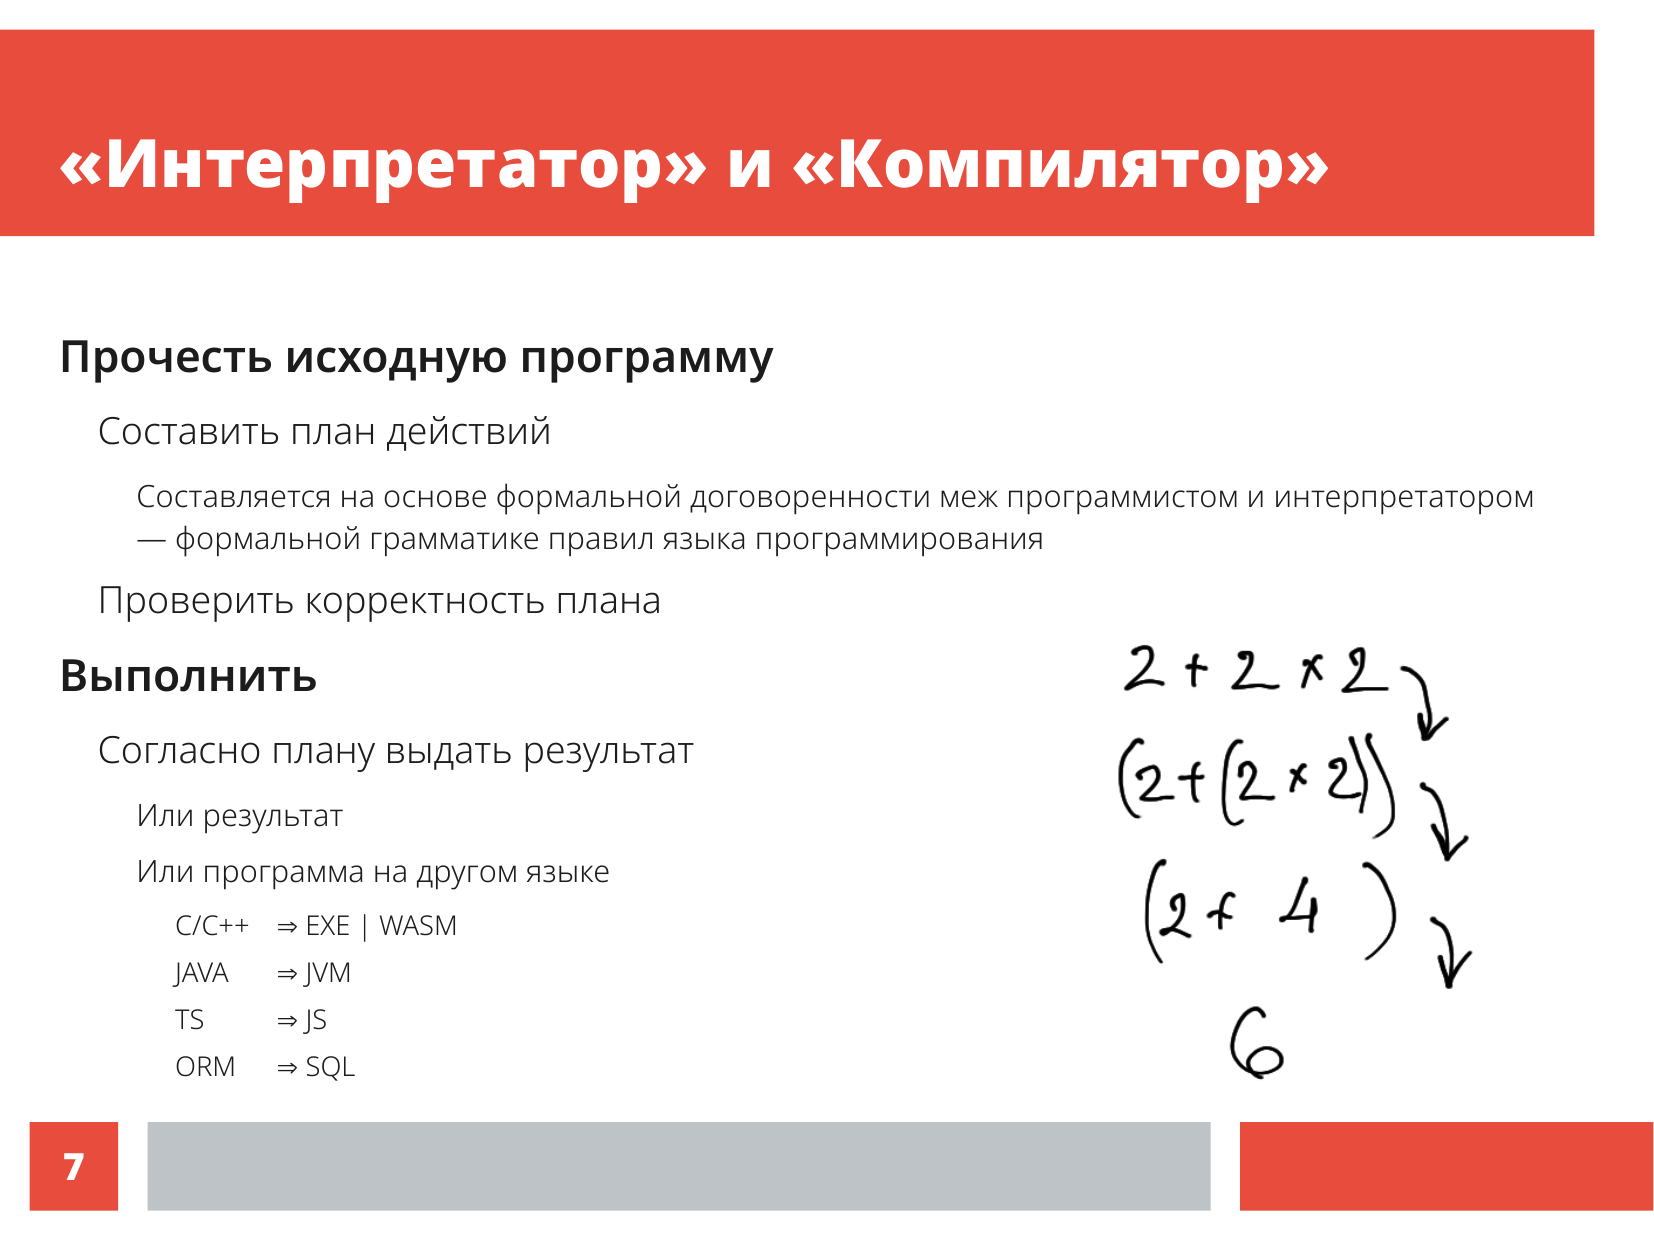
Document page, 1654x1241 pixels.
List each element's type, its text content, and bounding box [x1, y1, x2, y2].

picture [1074, 610, 1524, 1134]
list Прочесть исходную программу Составить план действий Составляется на основе формальной договоренности меж программистом и интерпретатором — формальной грамматике правил языка программирования Проверить корректность плана Выполнить Согласно плану выдать результат Или результат Или программа на другом языке C/C++ ⇒ EXE | WASM JAVA ⇒ JVM TS ⇒ JS ORM ⇒ SQL [59, 324, 1565, 1093]
title «Интерпретатор» и «Компилятор» [59, 59, 1595, 207]
